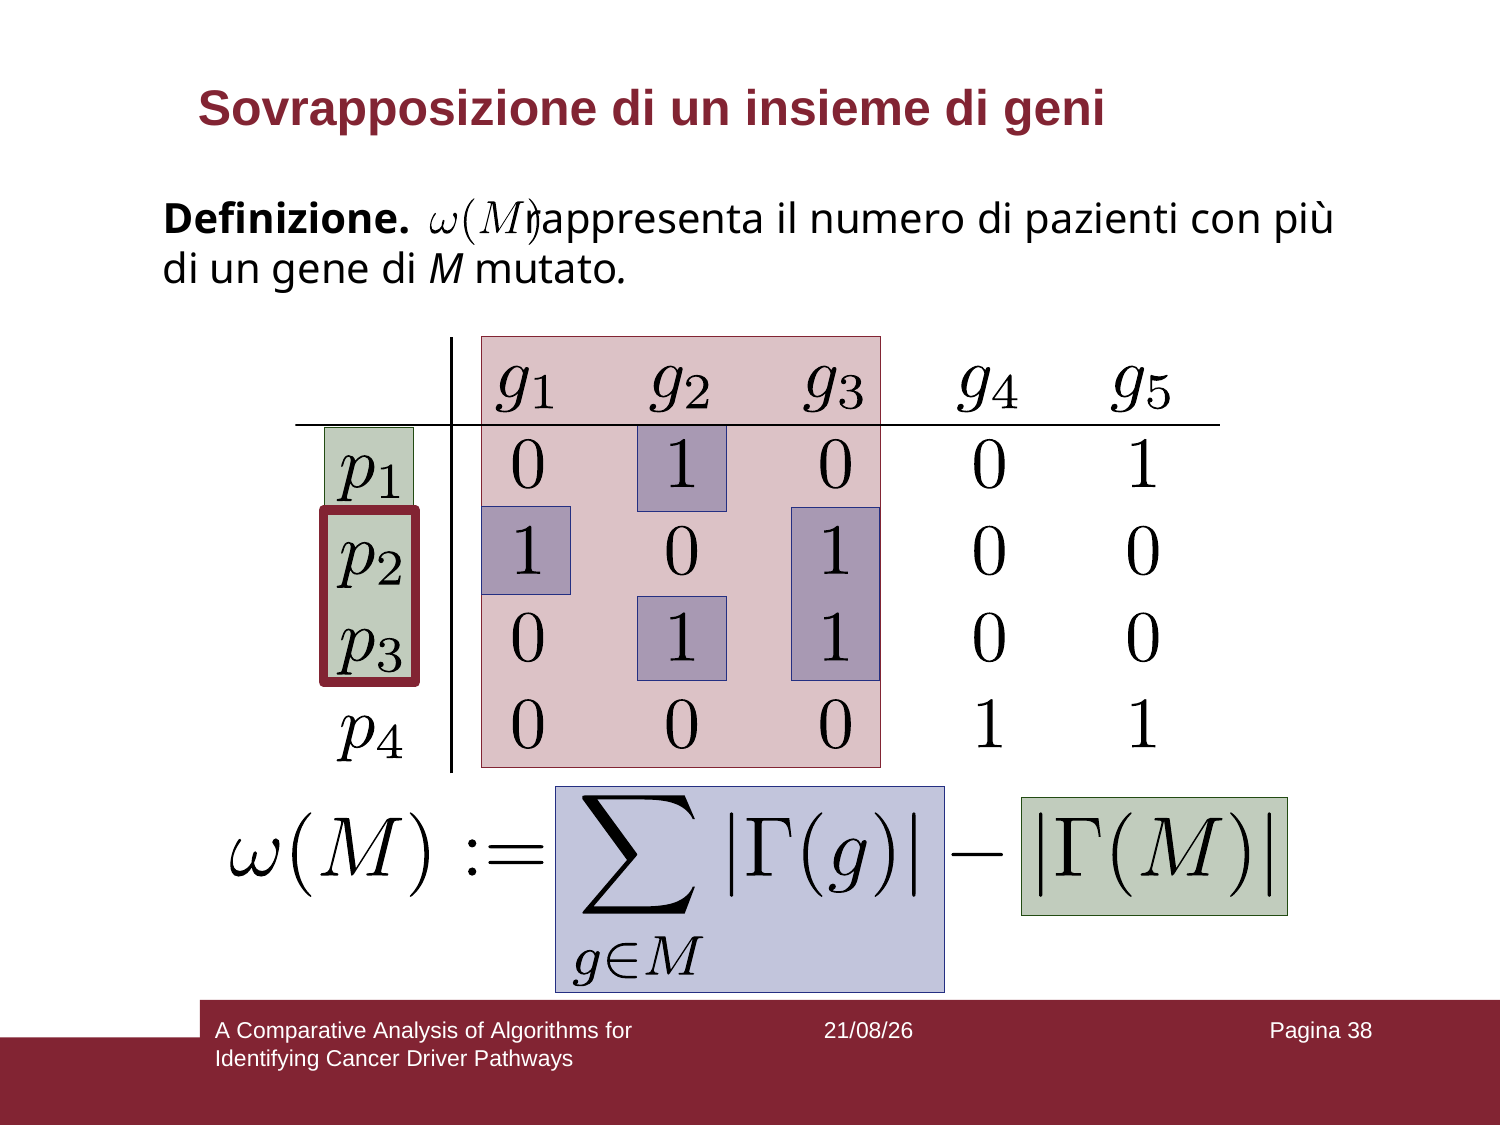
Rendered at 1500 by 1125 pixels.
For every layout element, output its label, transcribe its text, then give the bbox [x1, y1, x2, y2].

picture [230, 795, 1271, 987]
picture [295, 350, 1241, 780]
text_box [555, 987, 945, 993]
text_box Definizione. rappresenta il numero di pazienti con più di un gene di M mutato. [147, 184, 1359, 350]
text_box [555, 786, 945, 795]
title Sovrapposizione di un insieme di geni [183, 67, 1400, 150]
picture [429, 189, 548, 255]
text_box A Comparative Analysis of Algorithms for Identifying Cancer Driver Pathways [199, 1008, 676, 1084]
text_box Pagina <number> [1074, 1008, 1388, 1084]
text_box 22/10/24 [712, 1008, 1026, 1084]
text_box [1271, 797, 1288, 916]
